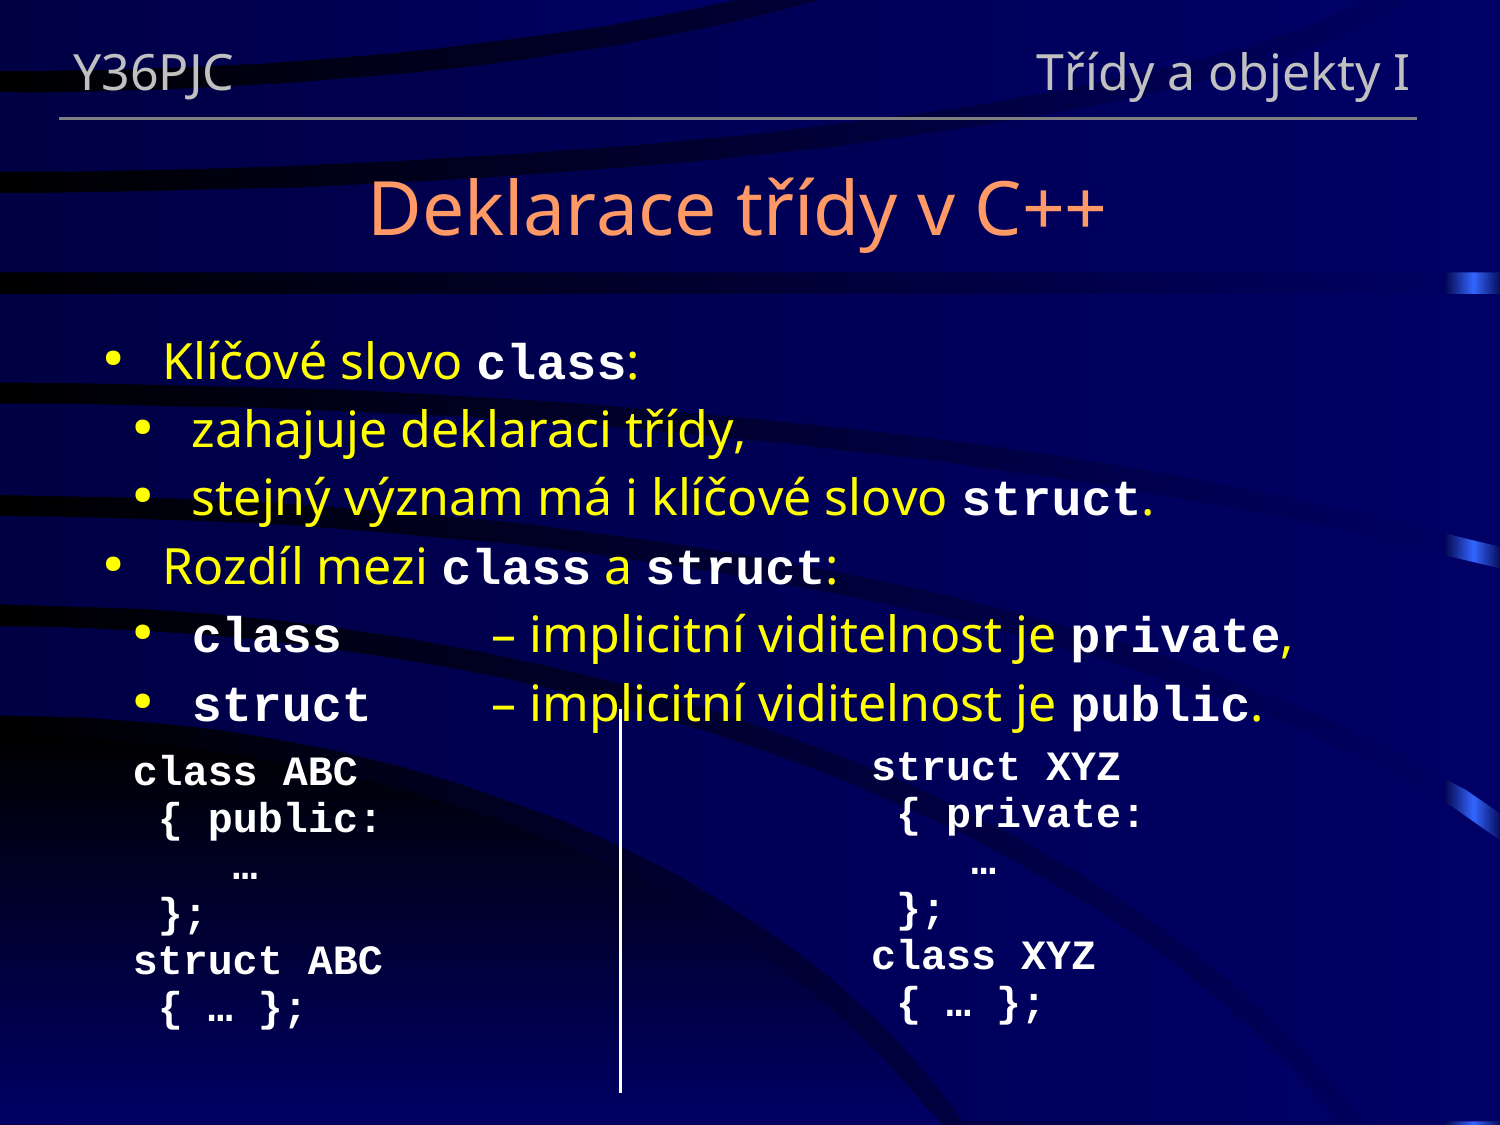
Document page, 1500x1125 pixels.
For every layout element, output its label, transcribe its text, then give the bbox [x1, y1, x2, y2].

text_box class ABC { public: … }; struct ABC { … }; [118, 743, 562, 1045]
text_box Deklarace třídy v C++ Klíčové slovo class: zahajuje deklaraci třídy, stejný význam má i klíčové slovo struct. Rozdíl mezi class a struct: class – implicitní viditelnost je private, struct – implicitní viditelnost je public. [59, 147, 1418, 699]
text_box struct XYZ { private: … }; class XYZ { … }; [856, 738, 1300, 1040]
text_box Třídy a objekty I [1021, 29, 1418, 105]
text_box Y36PJC [59, 29, 251, 105]
